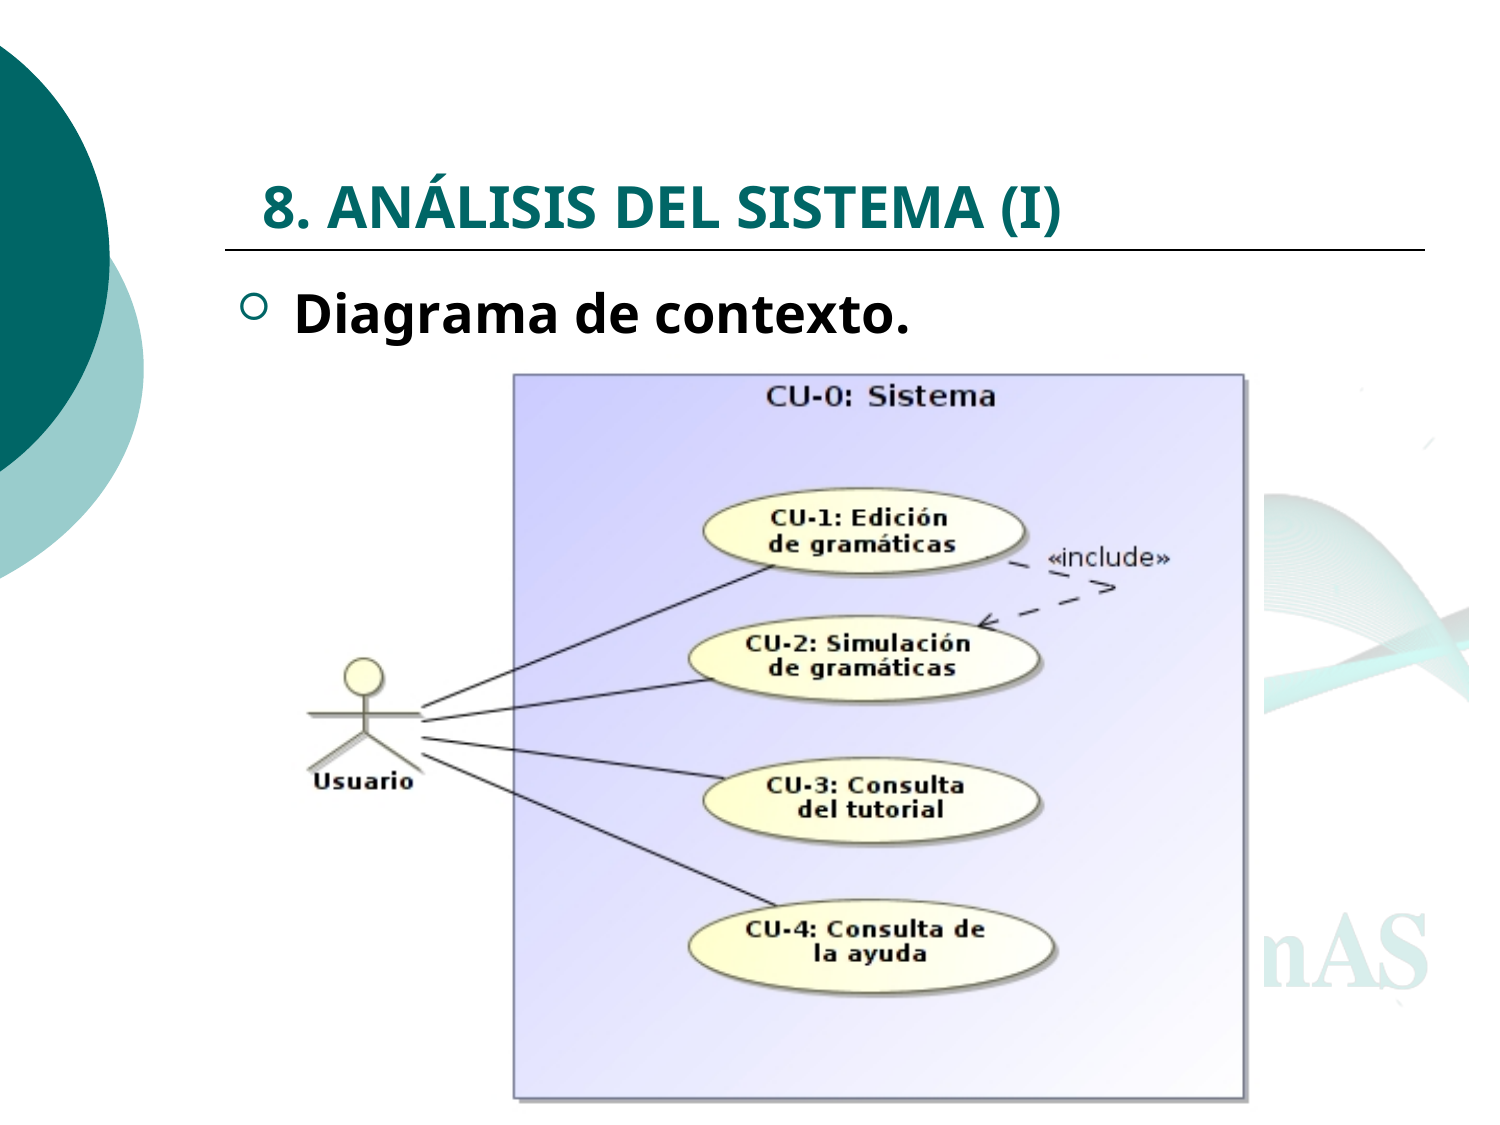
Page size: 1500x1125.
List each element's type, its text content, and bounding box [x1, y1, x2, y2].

title 8. ANÁLISIS DEL SISTEMA (I) [248, 60, 1448, 249]
picture [259, 354, 1264, 1118]
list Diagrama de contexto. [222, 271, 1380, 1017]
